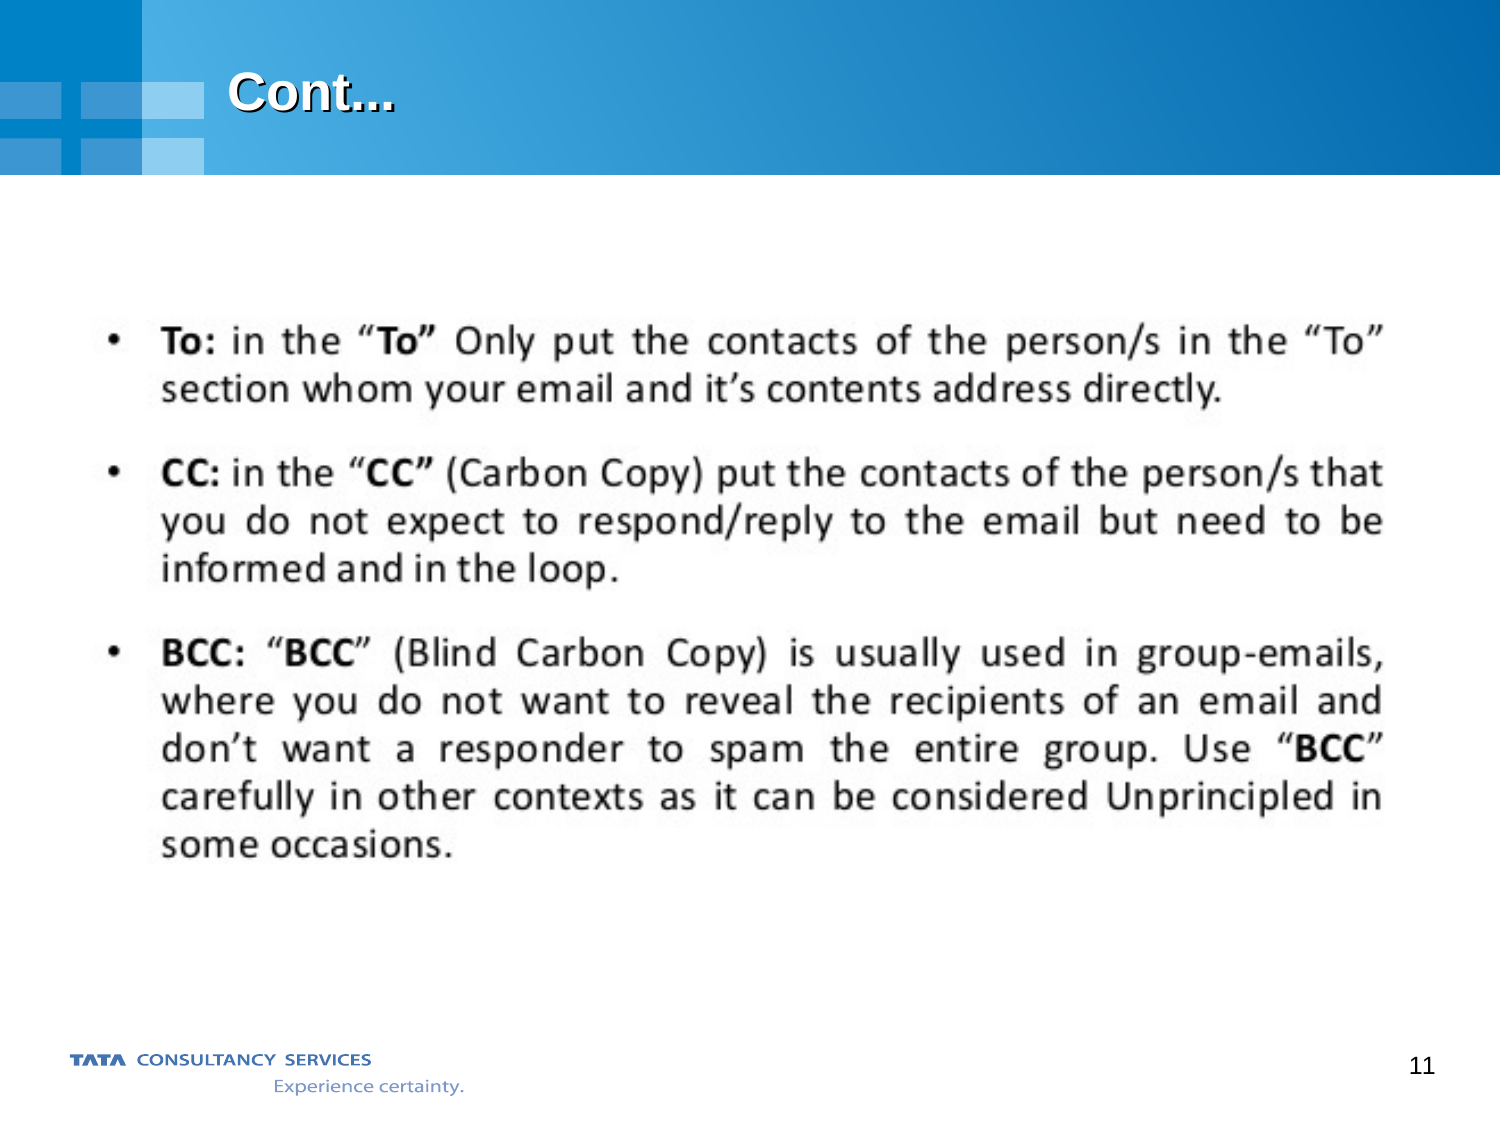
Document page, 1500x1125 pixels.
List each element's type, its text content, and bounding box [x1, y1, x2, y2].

title Cont... [212, 54, 1447, 135]
picture [75, 300, 1422, 883]
